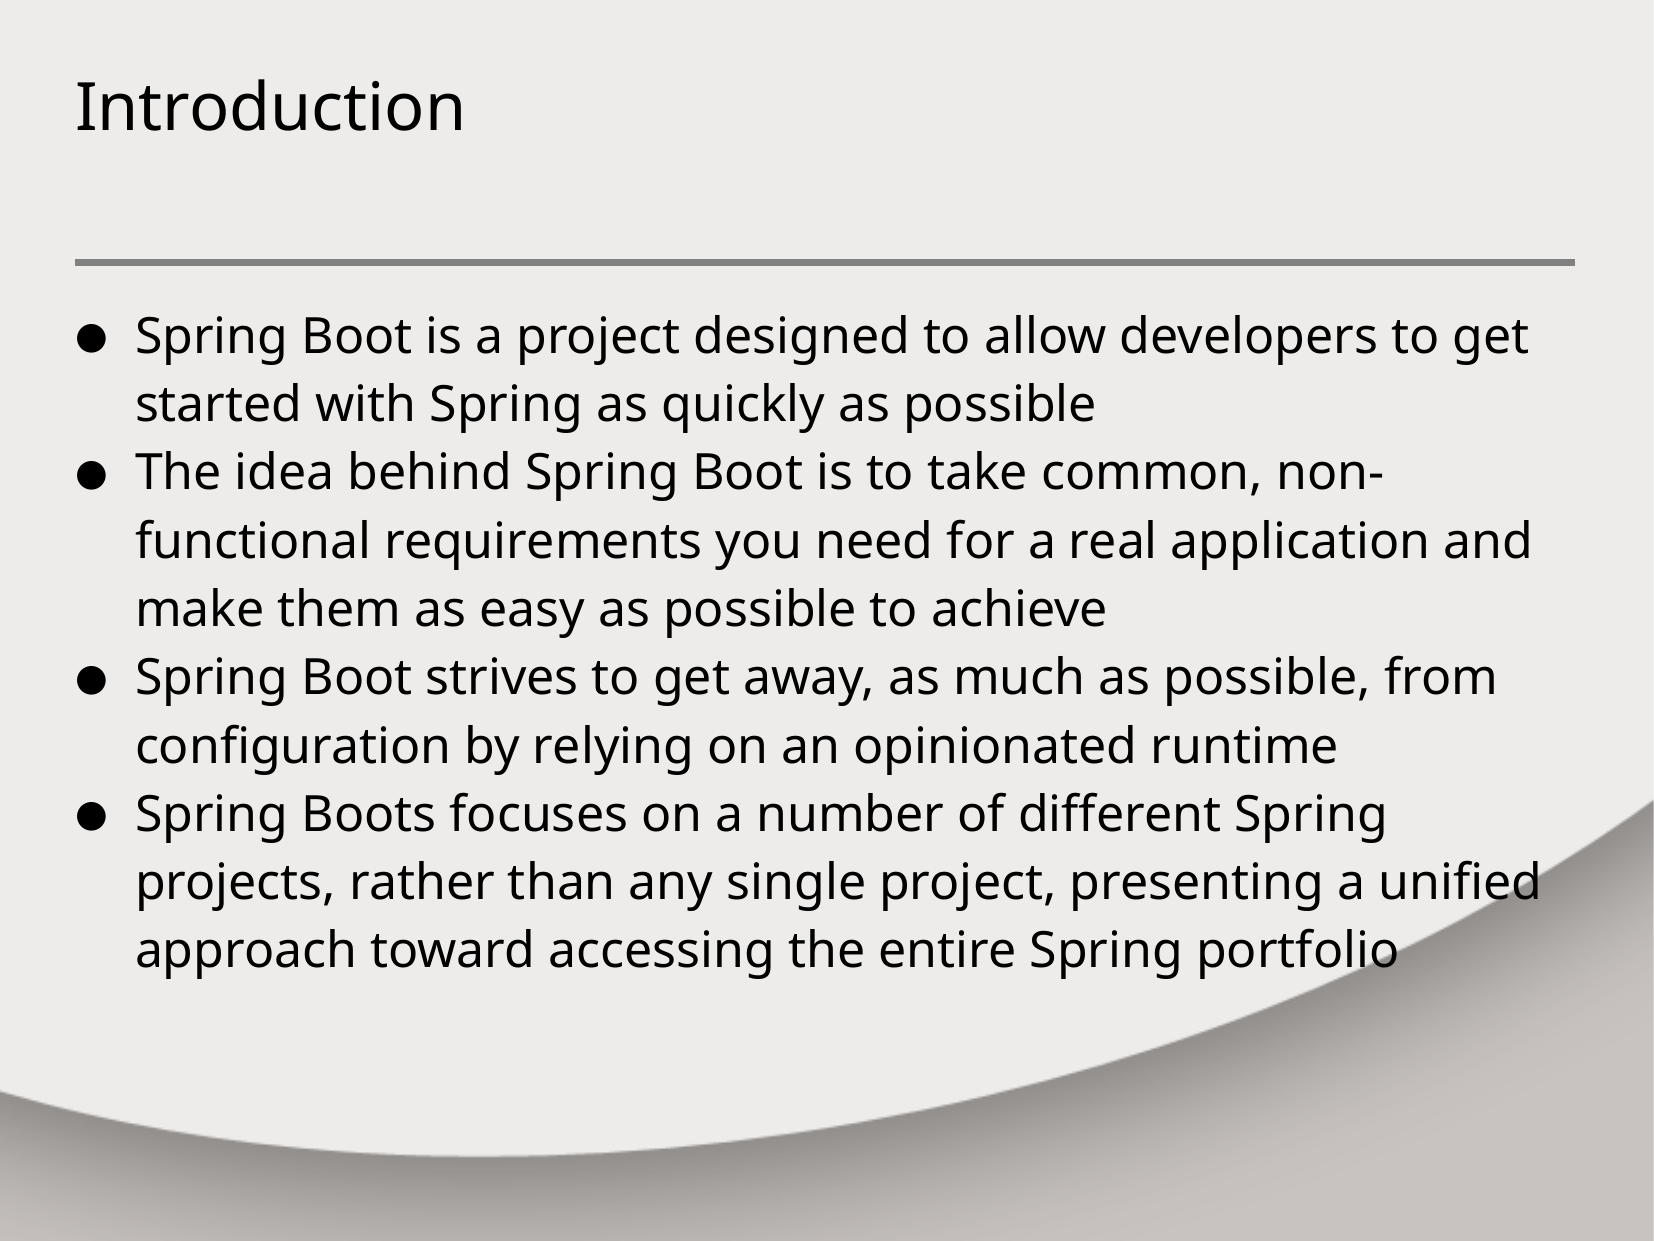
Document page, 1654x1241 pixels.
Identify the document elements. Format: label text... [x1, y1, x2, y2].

picture [0, 0, 1654, 1241]
list Spring Boot is a project designed to allow developers to get started with Spring as quickly as possible The idea behind Spring Boot is to take common, non-functional requirements you need for a real application and make them as easy as possible to achieve Spring Boot strives to get away, as much as possible, from configuration by relying on an opinionated runtime Spring Boots focuses on a number of different Spring projects, rather than any single project, presenting a unified approach toward accessing the entire Spring portfolio [75, 300, 1576, 1163]
title Introduction [75, 75, 1576, 226]
